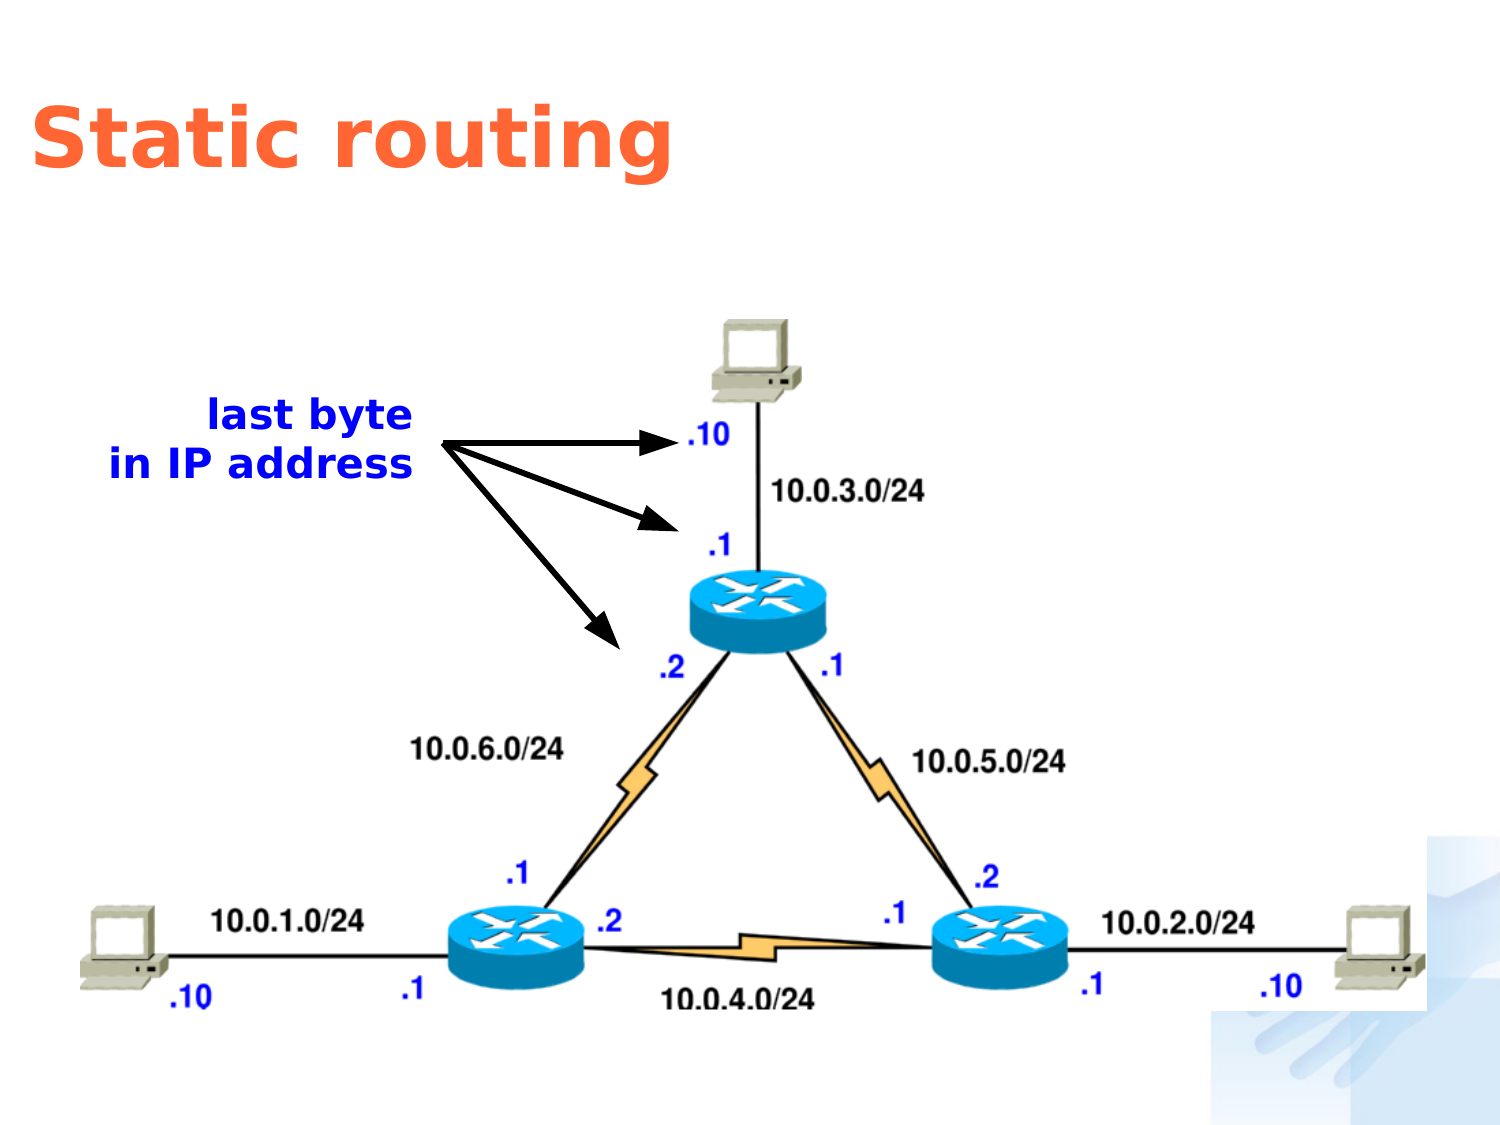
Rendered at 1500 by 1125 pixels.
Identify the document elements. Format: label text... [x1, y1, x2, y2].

picture [0, 0, 1500, 1125]
text_box last byte in IP address [93, 383, 429, 496]
title Static routing [29, 21, 1477, 257]
